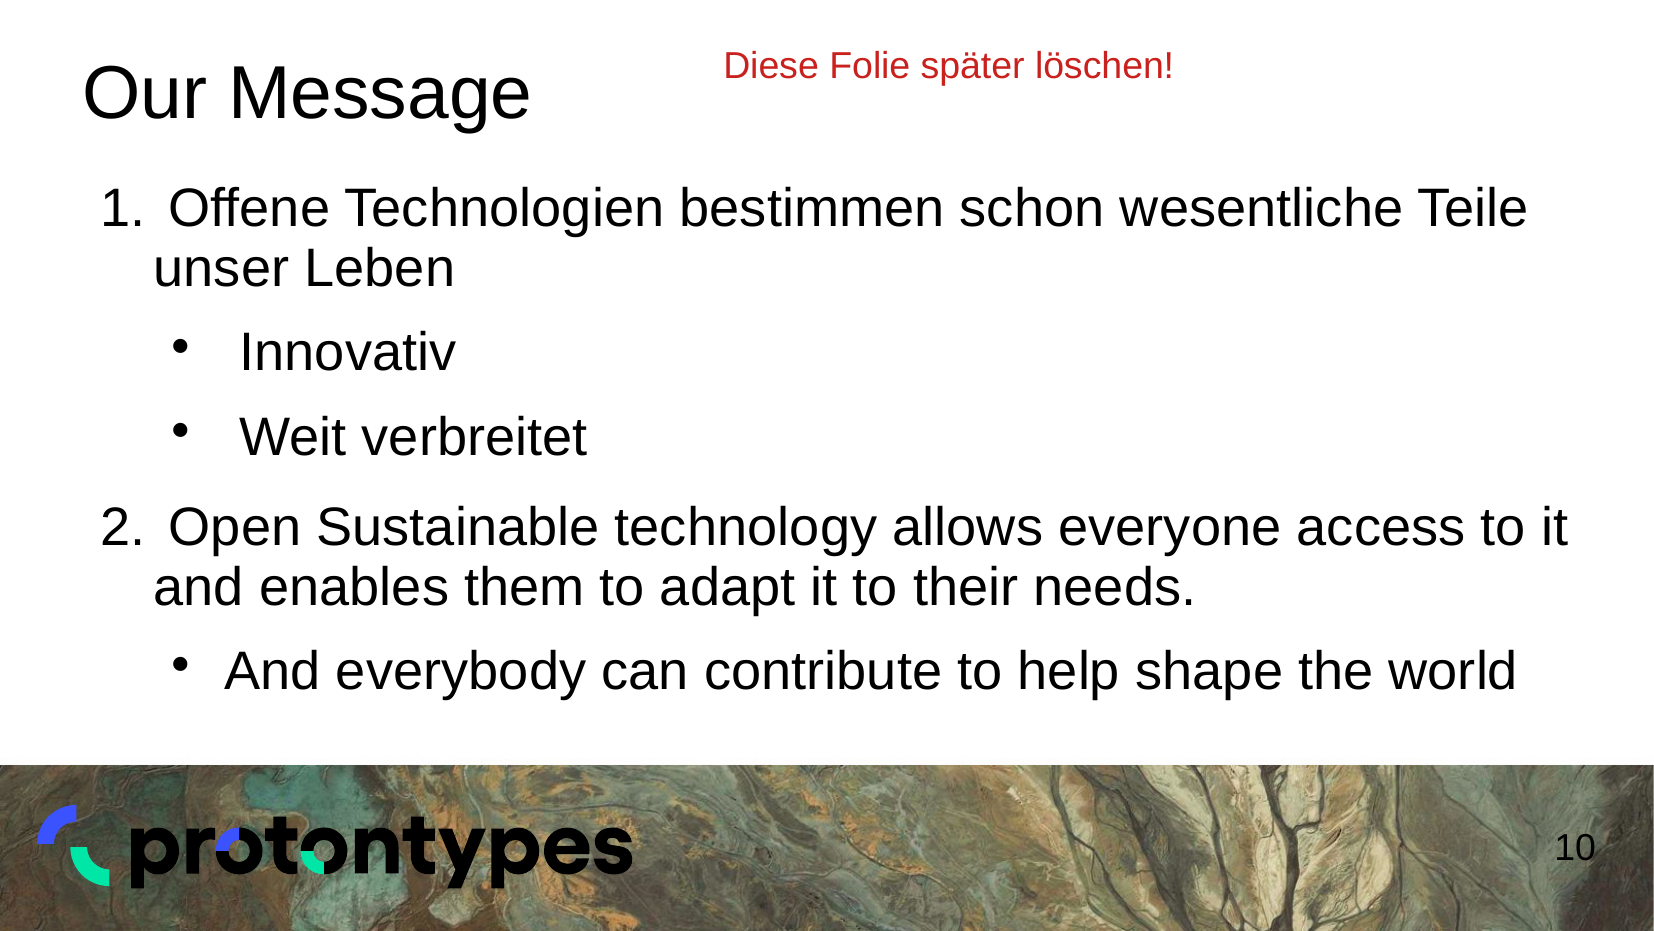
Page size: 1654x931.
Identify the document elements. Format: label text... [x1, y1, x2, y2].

title Our Message [82, 37, 1571, 148]
picture [0, 0, 1654, 931]
list Offene Technologien bestimmen schon wesentliche Teile unser Leben Innovativ Weit verbreitet Open Sustainable technology allows everyone access to it and enables them to adapt it to their needs. And everybody can contribute to help shape the world [82, 177, 1571, 758]
text_box Diese Folie später löschen! [708, 37, 1190, 94]
